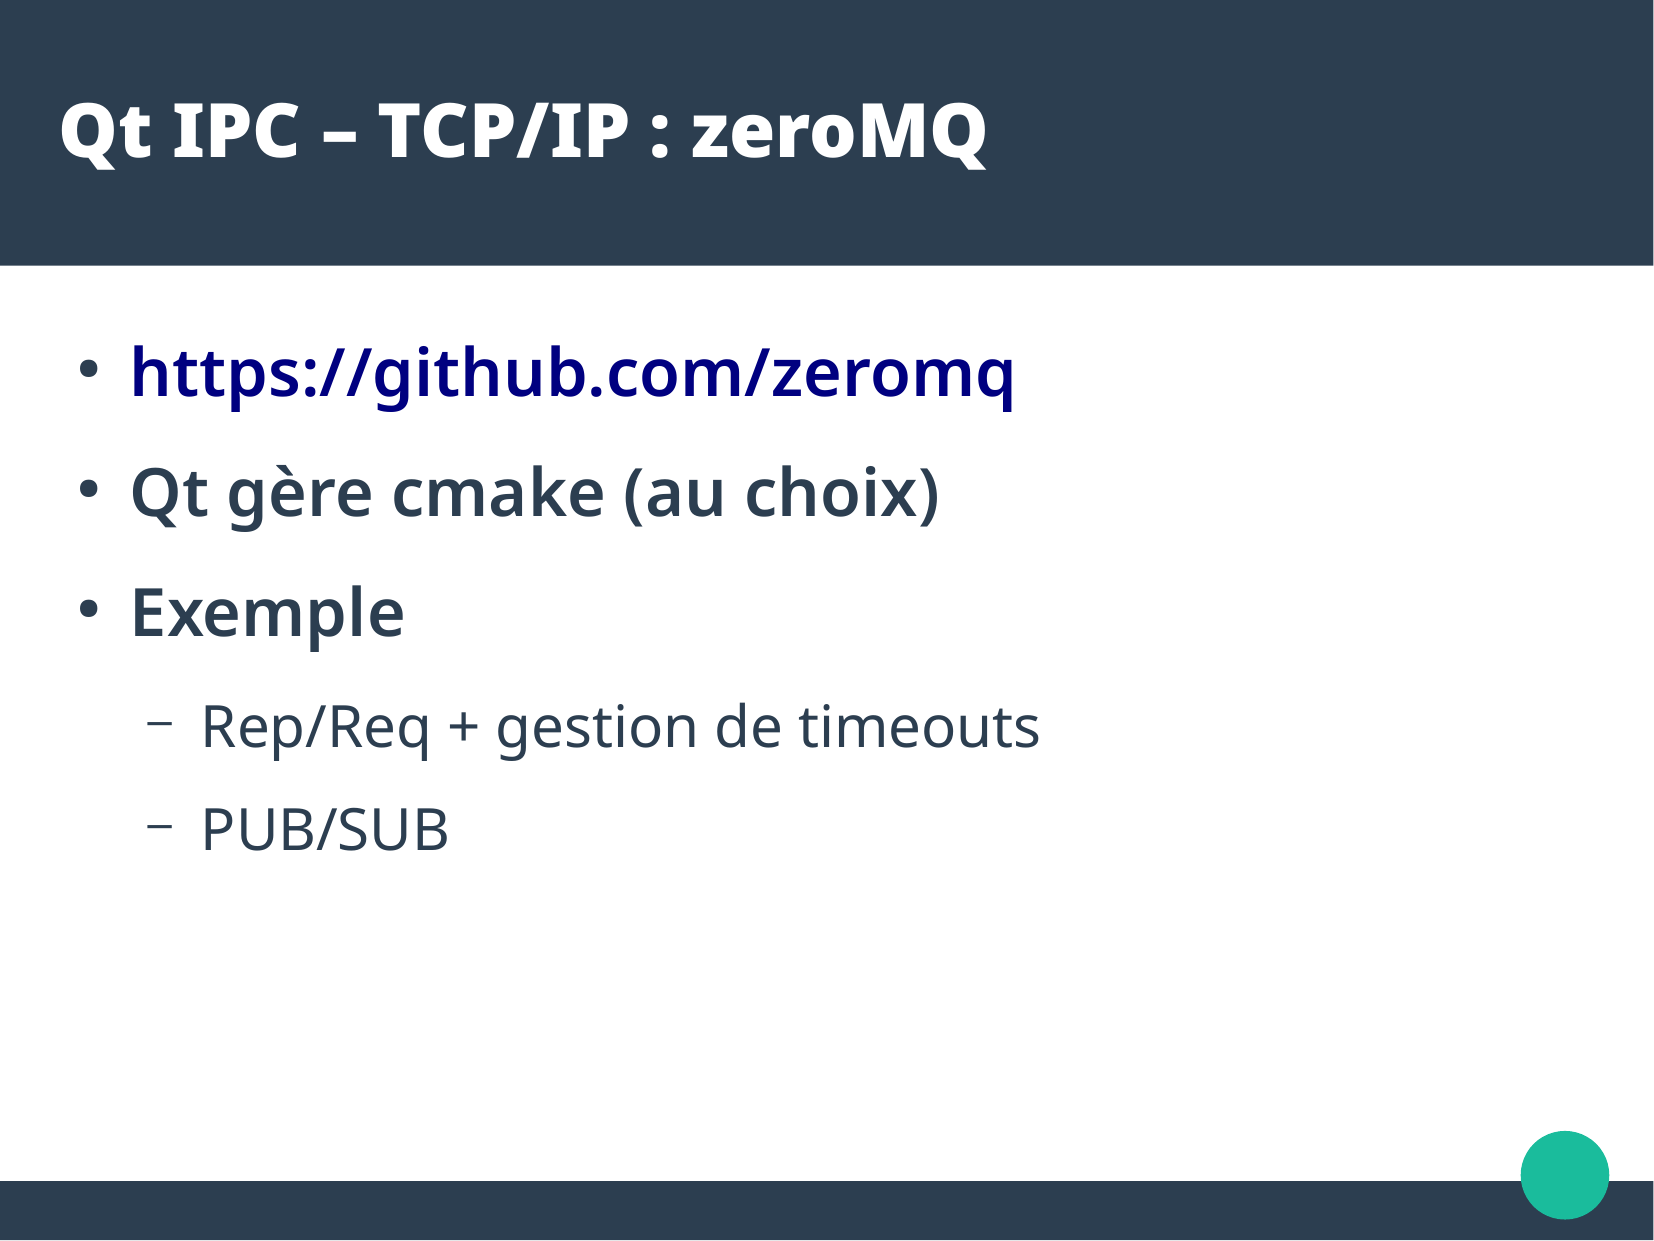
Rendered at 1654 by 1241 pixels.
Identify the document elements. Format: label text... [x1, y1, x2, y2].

list https://github.com/zeromq Qt gère cmake (au choix) Exemple Rep/Req + gestion de timeouts PUB/SUB [59, 324, 1595, 1152]
title Qt IPC – TCP/IP : zeroMQ [59, 49, 1595, 207]
